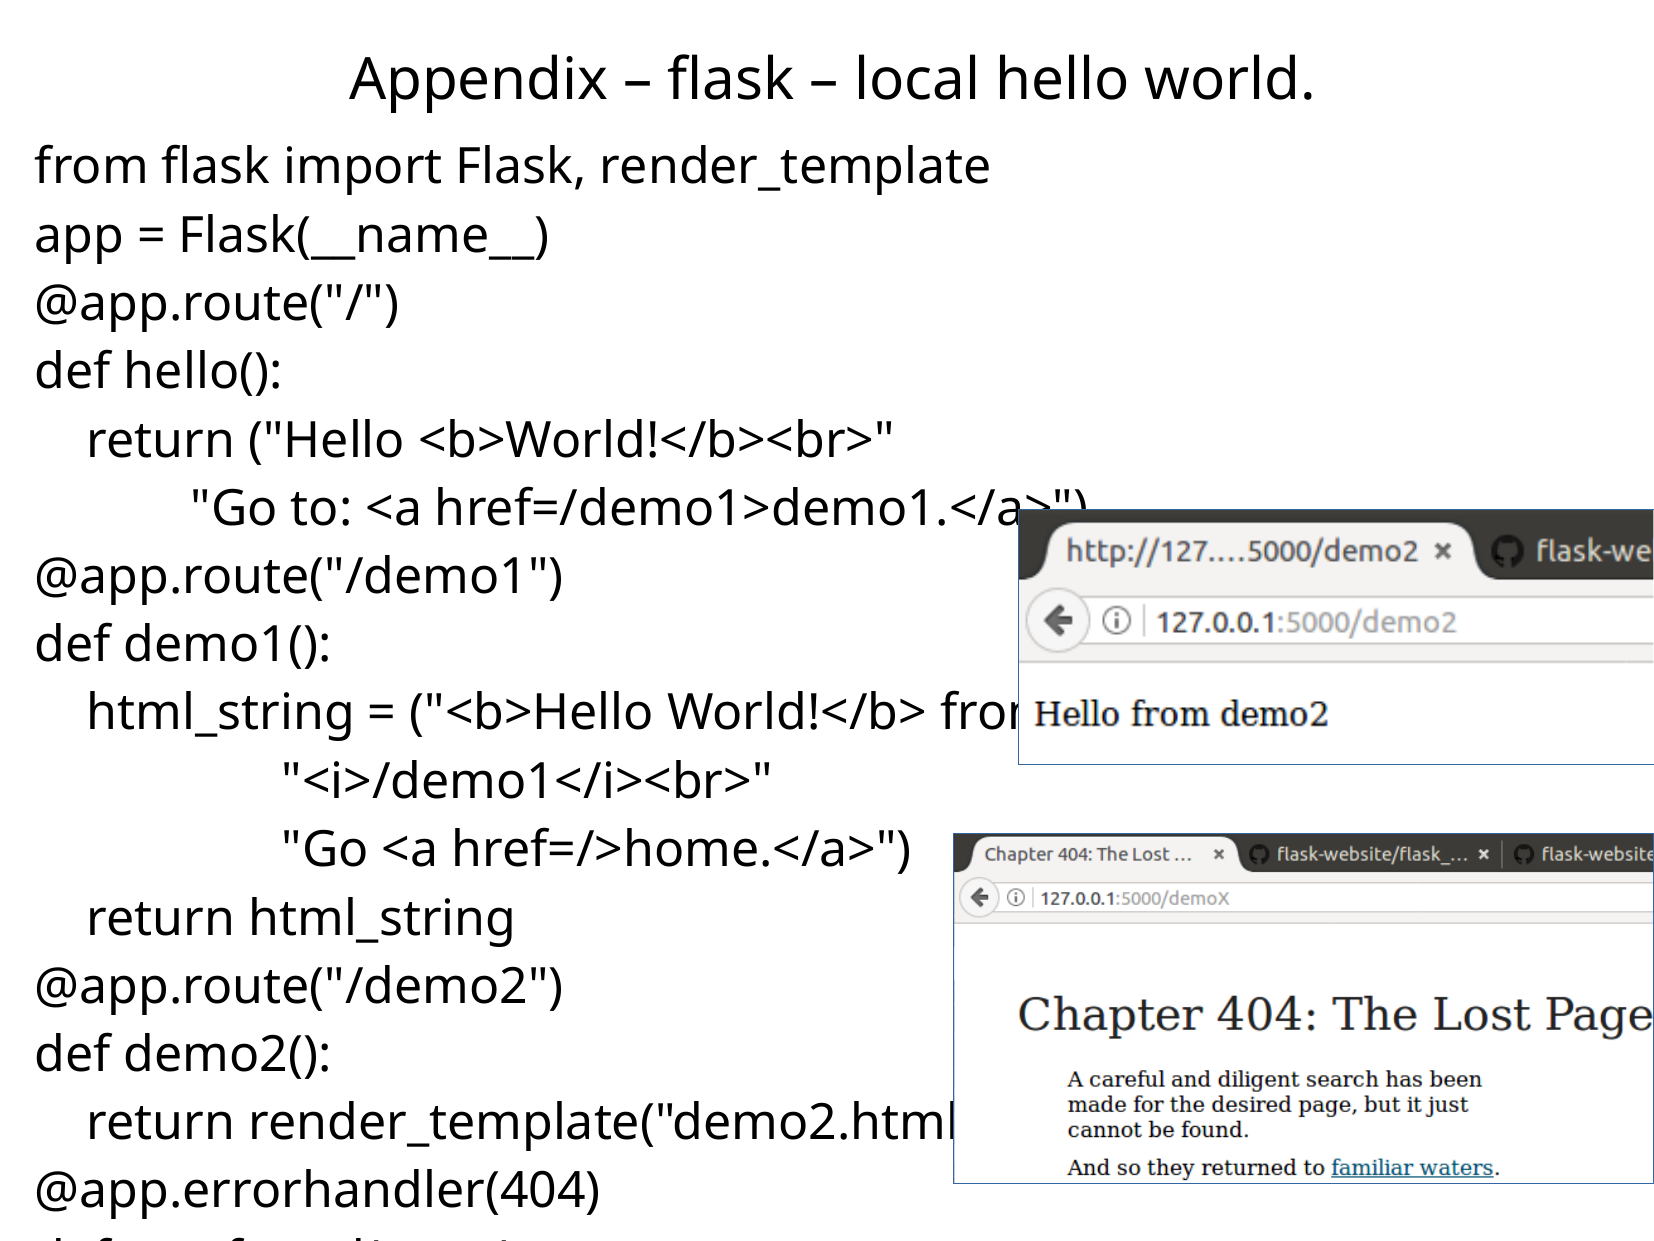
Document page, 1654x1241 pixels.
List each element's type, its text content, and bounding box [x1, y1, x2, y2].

picture [1018, 509, 1654, 765]
picture [953, 833, 1654, 1184]
text_box from flask import Flask, render_template app = Flask(__name__) @app.route("/") def hello(): return ("Hello <b>World!</b><br>" "Go to: <a href=/demo1>demo1.</a>") @app.route("/demo1") def demo1(): html_string = ("<b>Hello World!</b> from " "<i>/demo1</i><br>" "Go <a href=/>home.</a>") return html_string @app.route("/demo2") def demo2(): return render_template("demo2.html") @app.errorhandler(404) def not_found(error): return render_template('404.html'), 404 if __name__ == "__main__": app.run() [19, 123, 1636, 1241]
text_box Appendix – flask – local hello world. [88, 31, 1577, 123]
